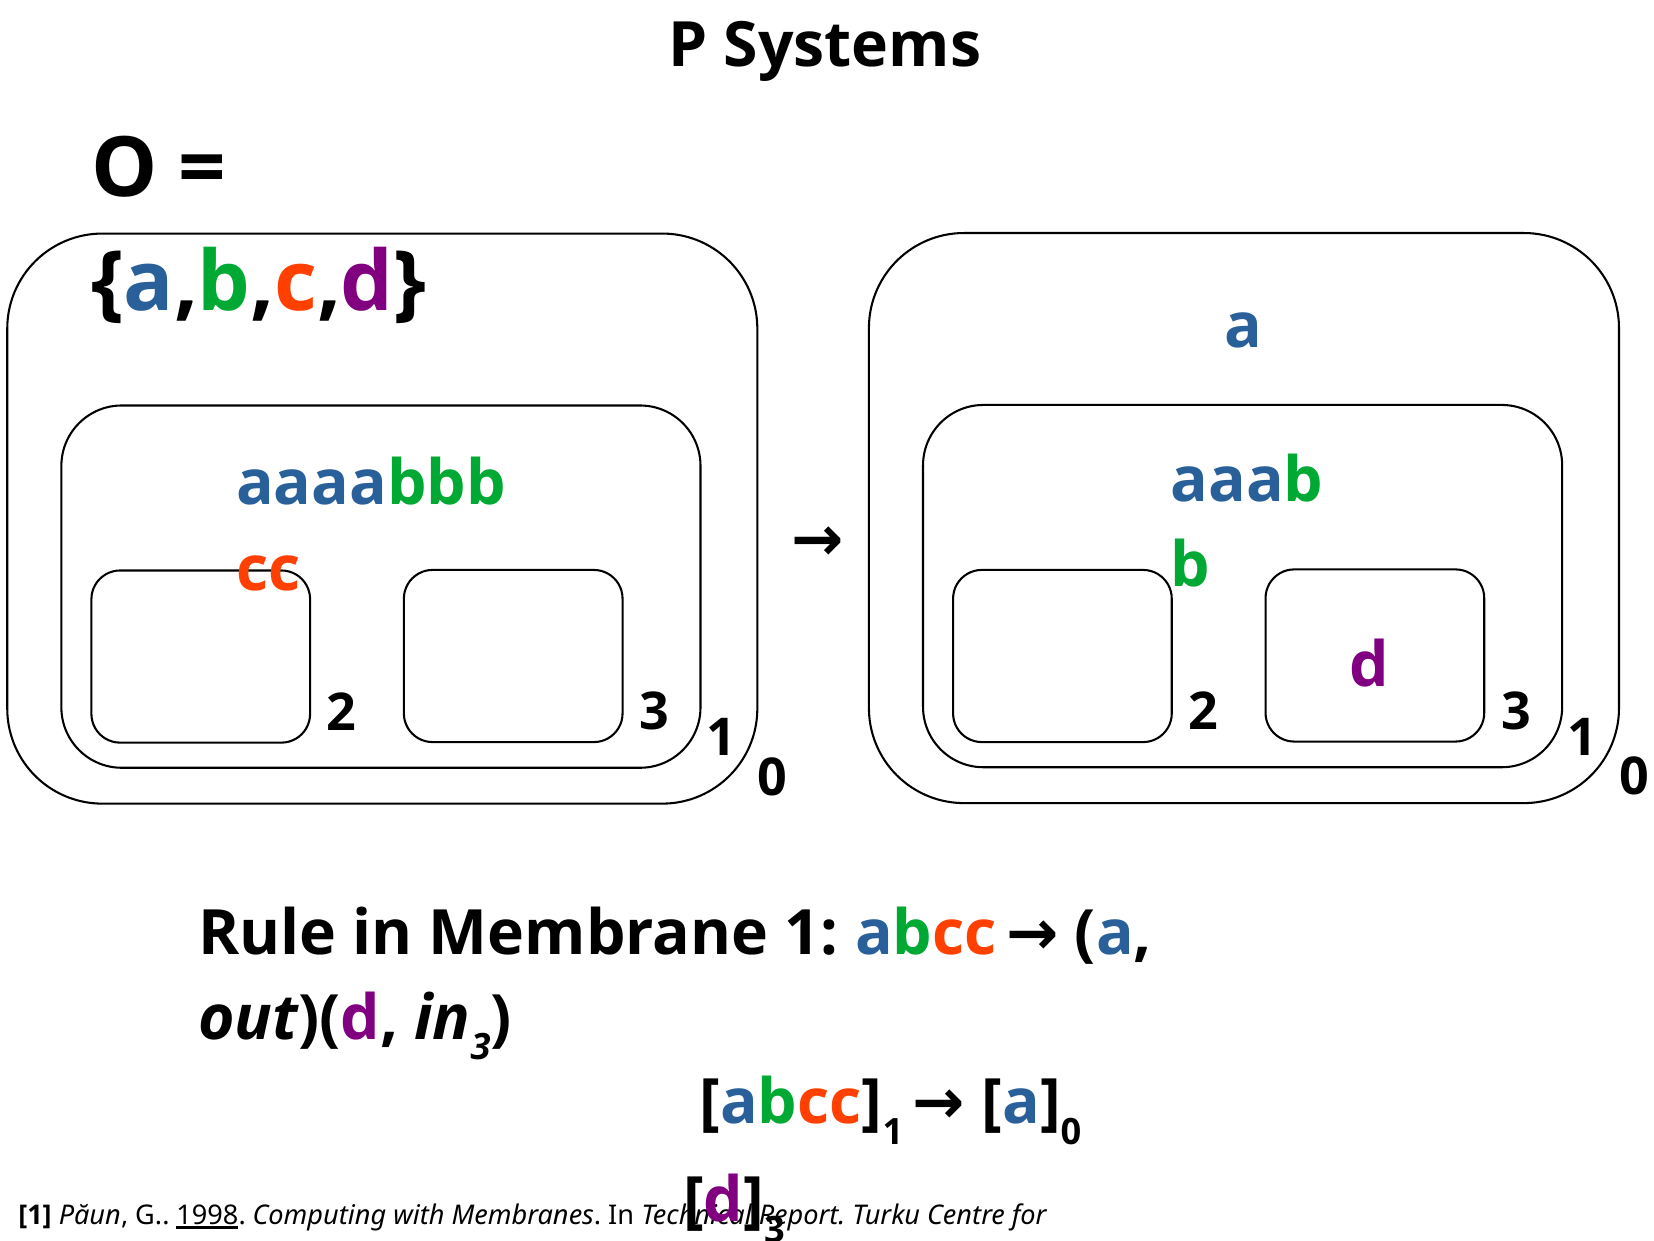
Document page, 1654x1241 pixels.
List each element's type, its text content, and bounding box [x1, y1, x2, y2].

text_box 1 [691, 692, 751, 776]
text_box 2 [1173, 667, 1233, 751]
text_box aaabb [1155, 427, 1350, 568]
text_box a [1209, 273, 1270, 371]
text_box 3 [624, 667, 684, 751]
text_box d [1335, 612, 1396, 710]
text_box [abcc]1 → [a]0 [d]3 [668, 1049, 1182, 1219]
text_box 3 [1486, 666, 1545, 750]
text_box O = {a,b,c,d} [76, 100, 511, 282]
text_box Rule in Membrane 1: abcc → (a, out)(d, in3) [183, 880, 1294, 1035]
text_box aaaabbbcc [221, 430, 537, 571]
text_box → [776, 486, 880, 584]
text_box 2 [312, 667, 371, 751]
text_box 0 [743, 732, 802, 816]
text_box 0 [1604, 731, 1654, 816]
text_box [1] Păun, G.. 1998. Computing with Membranes. In Technical Report. Turku Centre for Computer Science. [777, 1219, 1135, 1241]
text_box 1 [1553, 692, 1612, 776]
title P Systems [0, 1, 1651, 84]
text_box [1] Păun, G.. 1998. Computing with Membranes. In Technical Report. Turku Centre for Computer Science. [3, 1188, 778, 1241]
